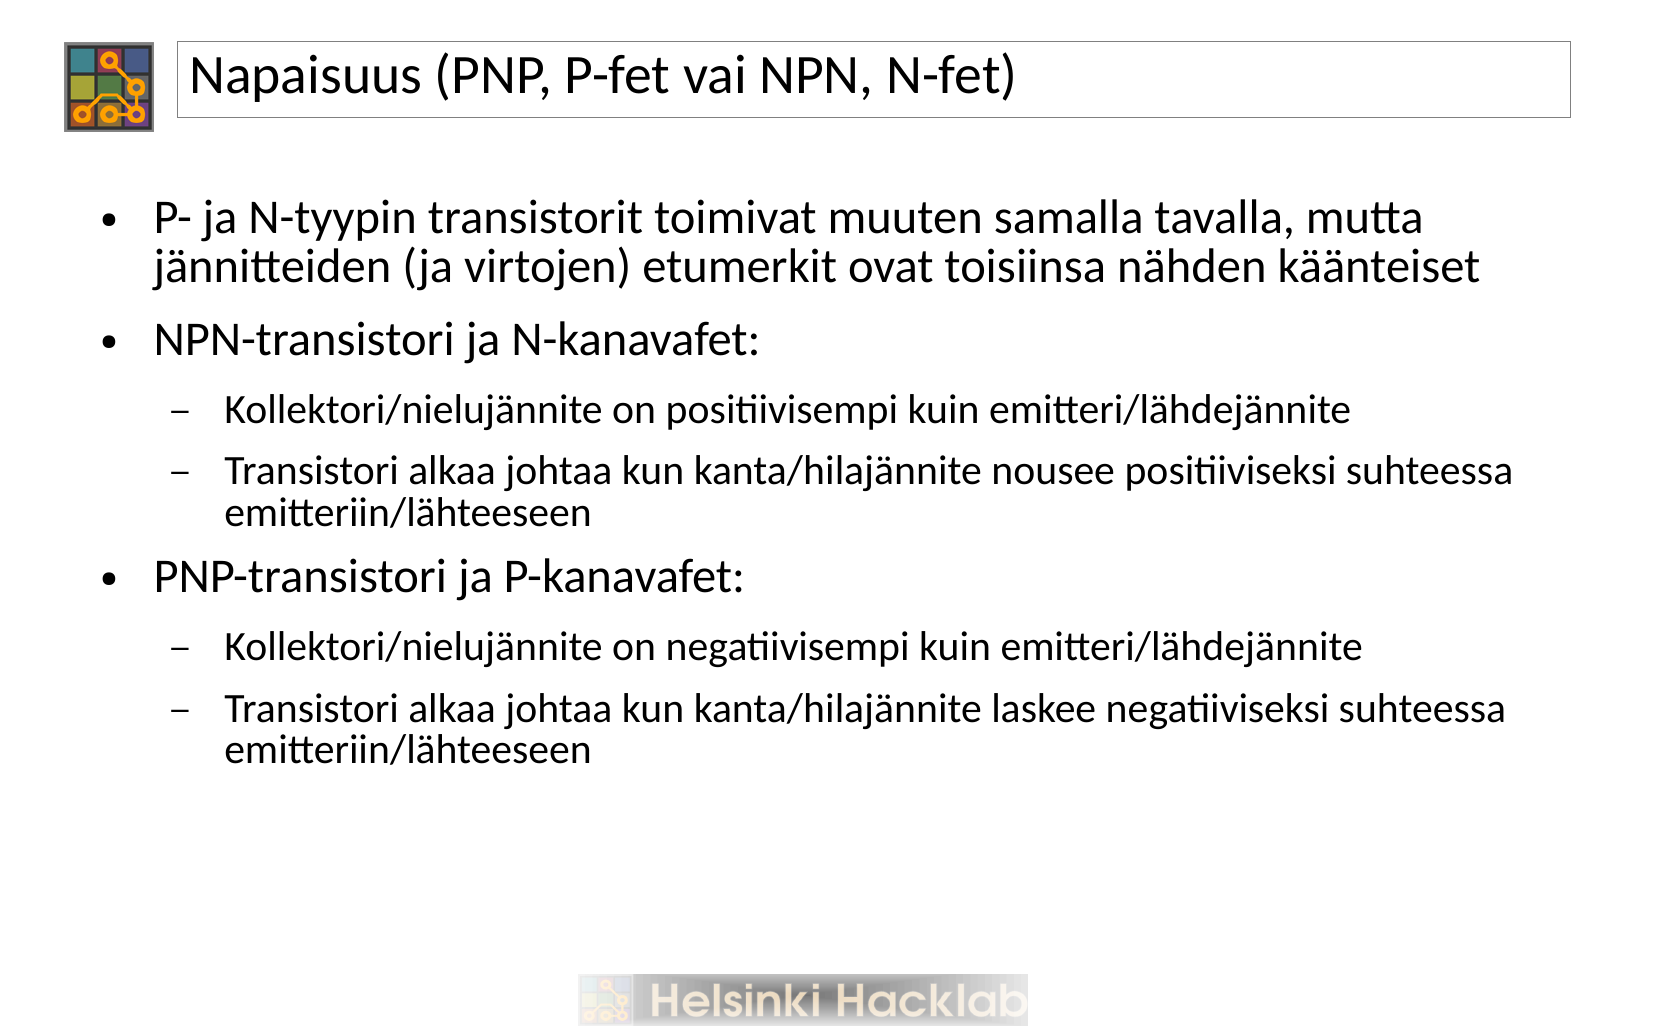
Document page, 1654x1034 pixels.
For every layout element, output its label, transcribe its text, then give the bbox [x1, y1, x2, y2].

title Napaisuus (PNP, P-fet vai NPN, N-fet) [177, 41, 1571, 118]
list P- ja N-tyypin transistorit toimivat muuten samalla tavalla, mutta jännitteiden (ja virtojen) etumerkit ovat toisiinsa nähden käänteiset NPN-transistori ja N-kanavafet: Kollektori/nielujännite on positiivisempi kuin emitteri/lähdejännite Transistori alkaa johtaa kun kanta/hilajännite nousee positiiviseksi suhteessa emitteriin/lähteeseen PNP-transistori ja P-kanavafet: Kollektori/nielujännite on negatiivisempi kuin emitteri/lähdejännite Transistori alkaa johtaa kun kanta/hilajännite laskee negatiiviseksi suhteessa emitteriin/lähteeseen [82, 196, 1571, 945]
picture [64, 42, 154, 132]
